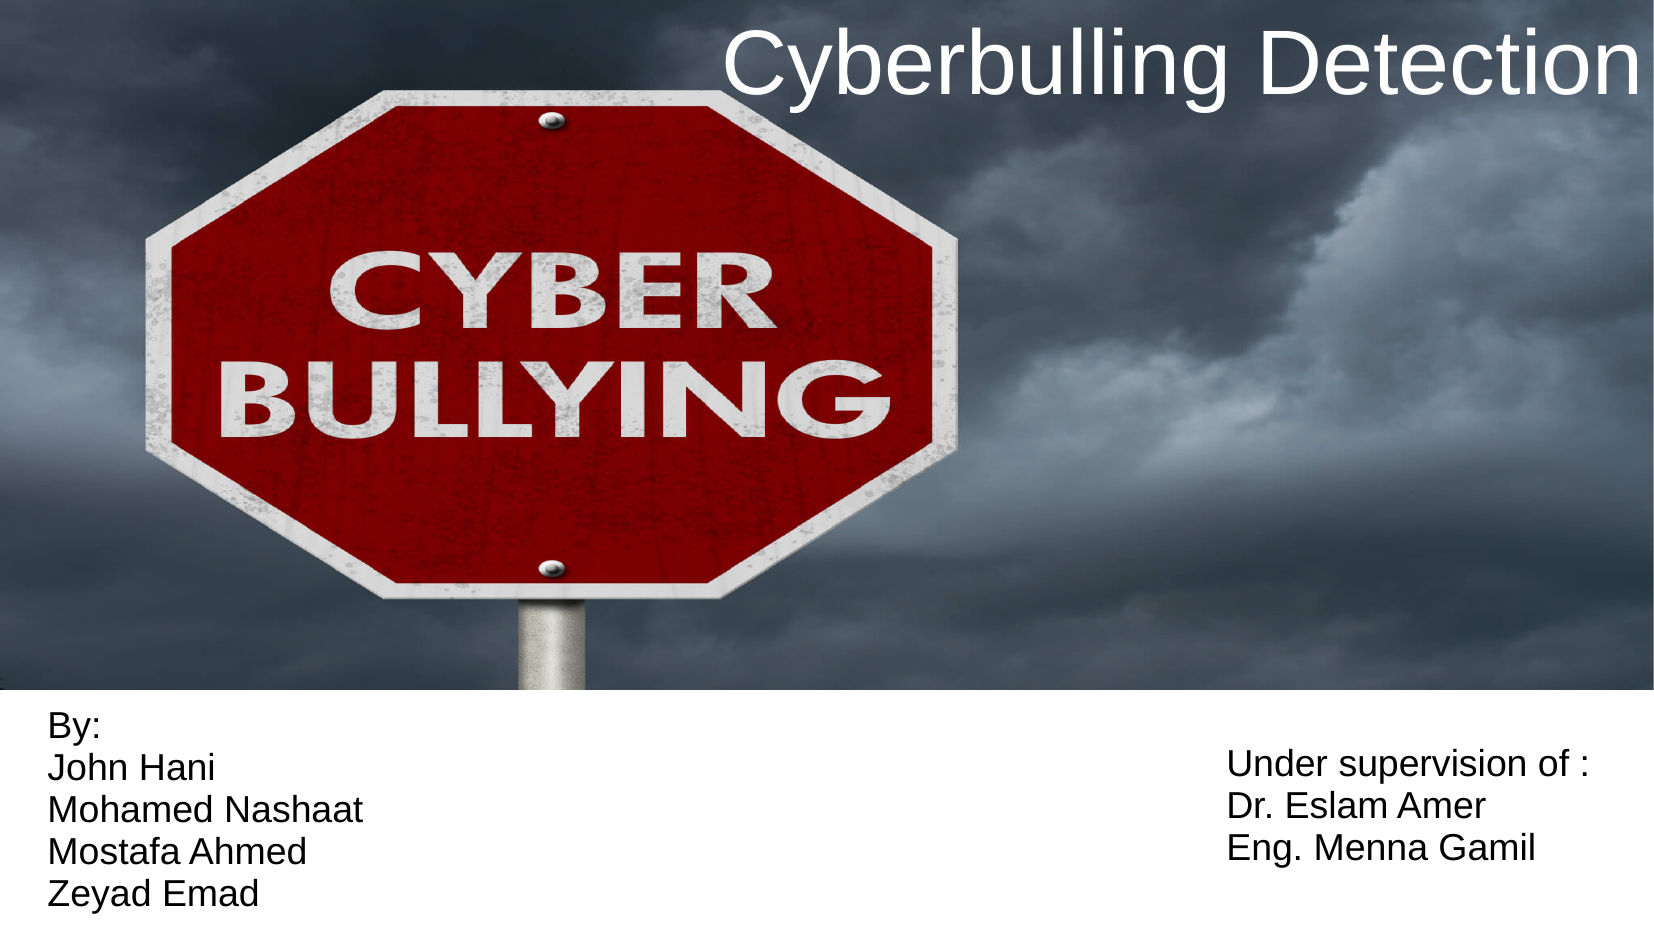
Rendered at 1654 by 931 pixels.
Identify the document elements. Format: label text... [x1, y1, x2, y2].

text_box [0, 0, 1654, 691]
text_box By: John Hani Mohamed Nashaat Mostafa Ahmed Zeyad Emad [32, 697, 390, 931]
text_box Under supervision of : Dr. Eslam Amer Eng. Menna Gamil [1211, 734, 1654, 931]
title Cyberbulling Detection [641, 0, 1654, 141]
